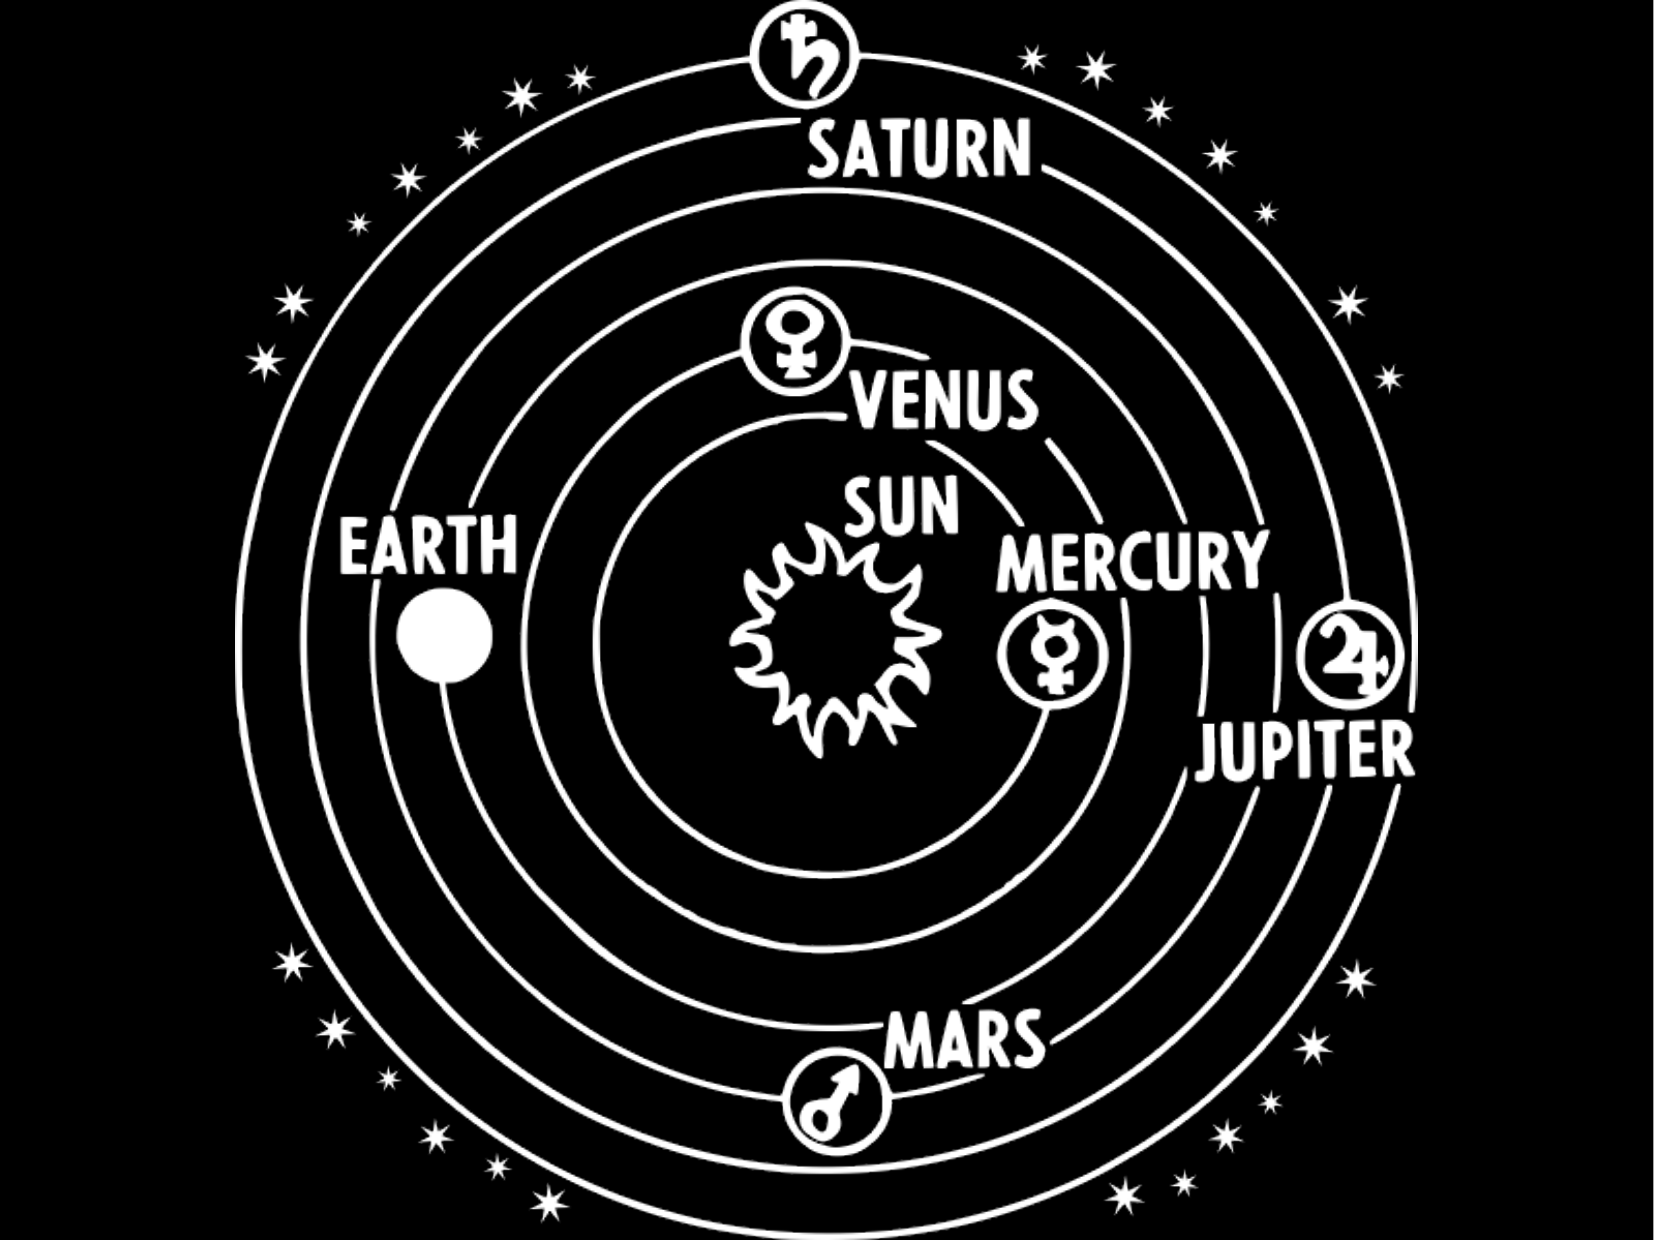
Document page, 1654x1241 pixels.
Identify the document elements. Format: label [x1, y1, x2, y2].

picture [235, 0, 1418, 1241]
